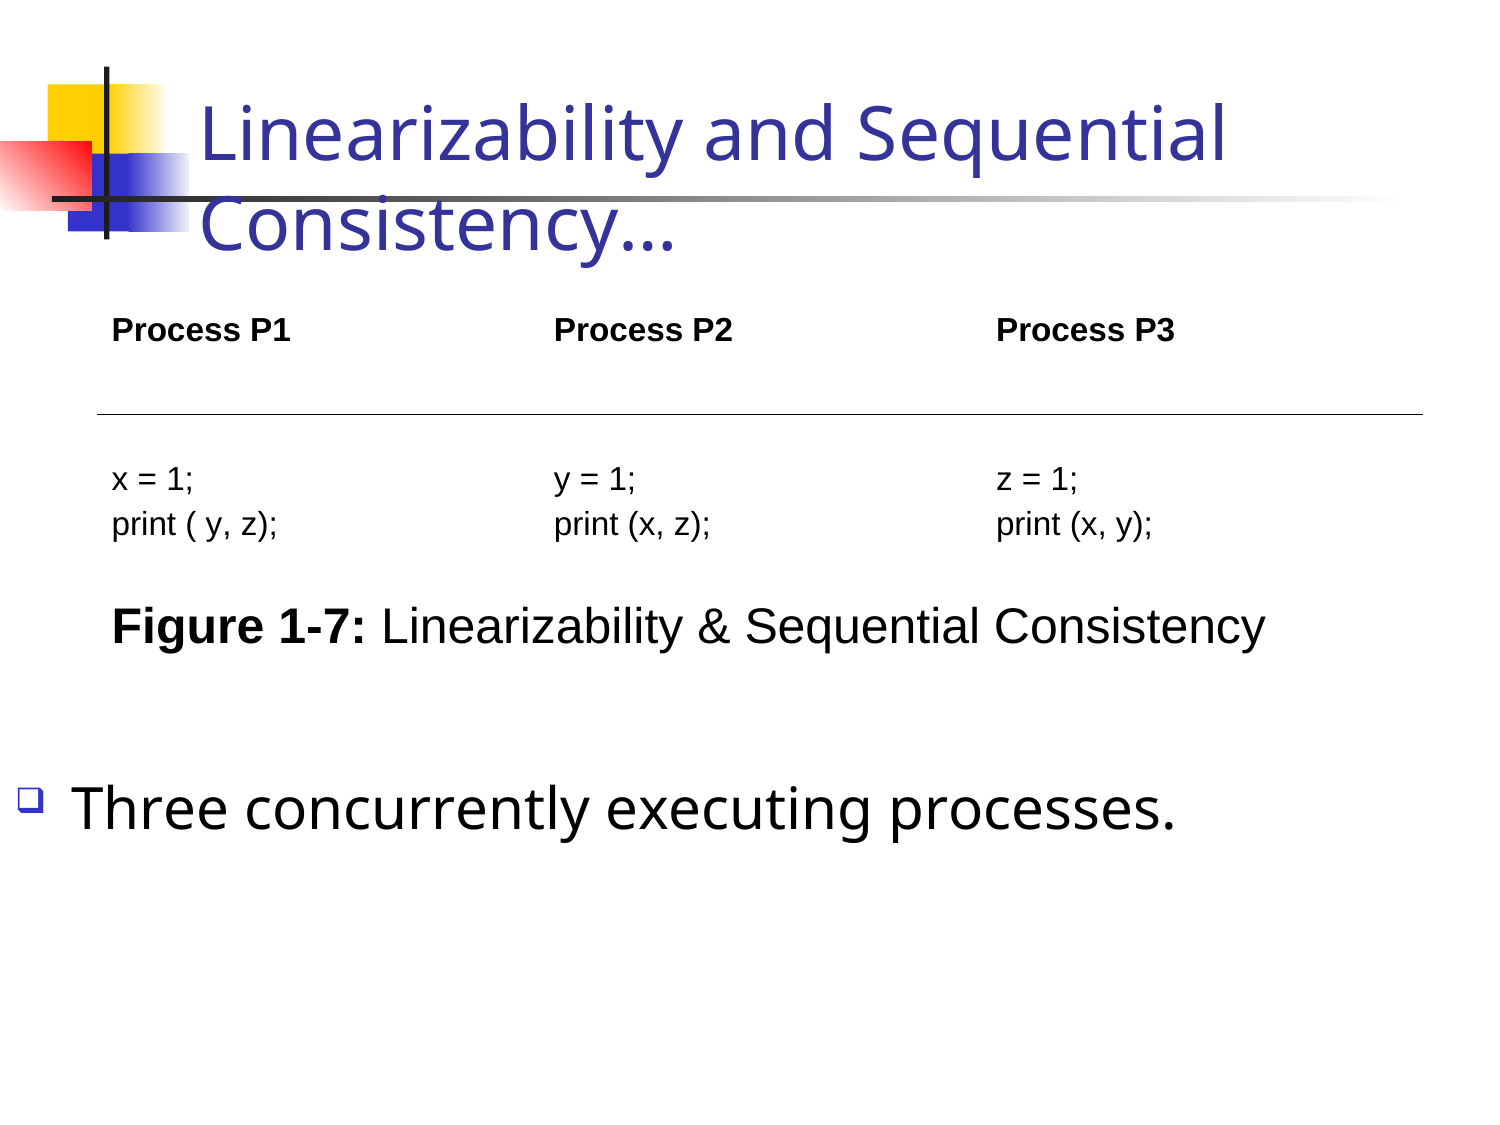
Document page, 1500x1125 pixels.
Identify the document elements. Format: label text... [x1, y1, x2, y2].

table_cell z = 1; print (x, y); [981, 415, 1423, 586]
table_cell x = 1; print ( y, z); [97, 415, 539, 586]
table_header Process P3 [981, 243, 1423, 414]
text_box Figure 1-7: Linearizability & Sequential Consistency [96, 586, 1317, 662]
text_box Linearizability and Sequential Consistency… [183, 78, 1483, 216]
table_cell y = 1; print (x, z); [539, 415, 981, 586]
text_box Three concurrently executing processes. [0, 763, 1500, 901]
table_header Process P2 [539, 243, 981, 414]
table_header Process P1 [97, 243, 539, 414]
